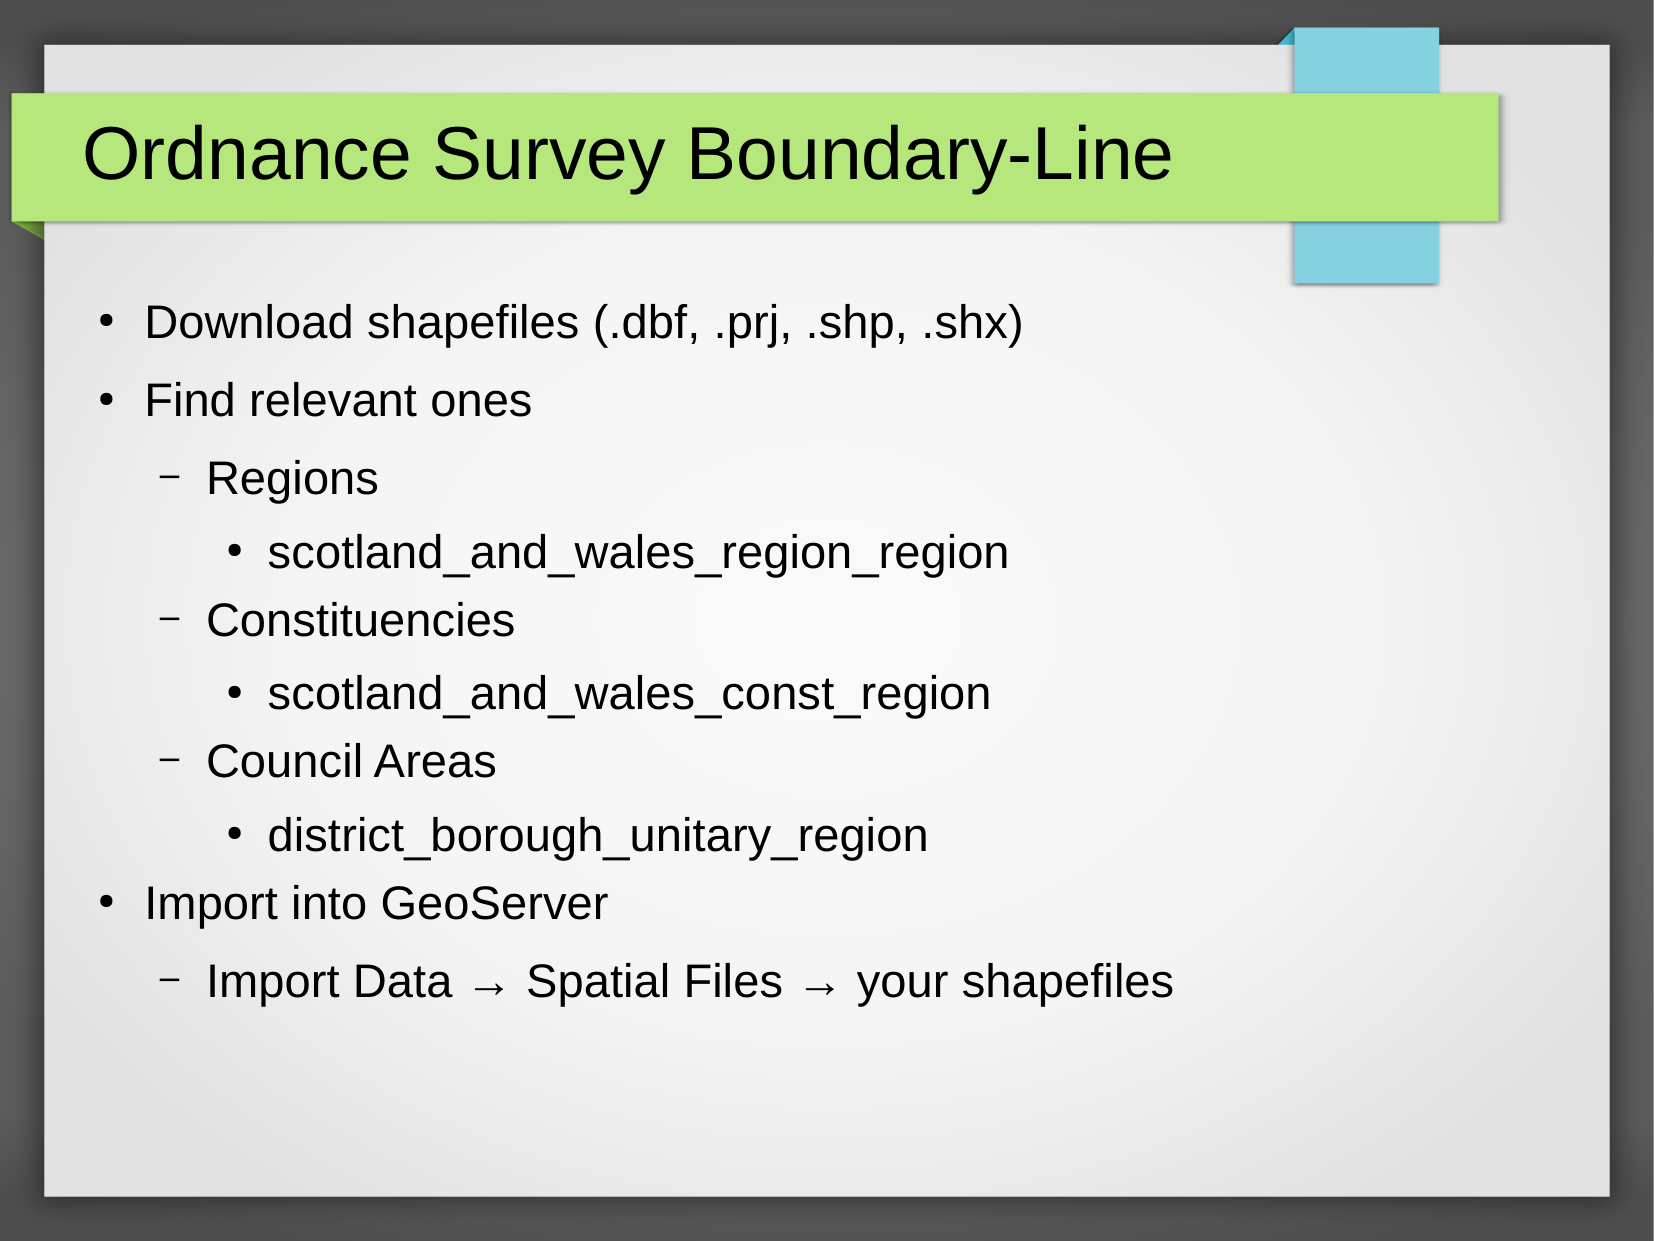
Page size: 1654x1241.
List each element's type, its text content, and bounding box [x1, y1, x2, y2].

title Ordnance Survey Boundary-Line [82, 94, 1264, 213]
list Download shapefiles (.dbf, .prj, .shp, .shx) Find relevant ones Regions scotland_and_wales_region_region Constituencies scotland_and_wales_const_region Council Areas district_borough_unitary_region Import into GeoServer Import Data → Spatial Files → your shapefiles [82, 295, 1571, 1015]
picture [0, 0, 1654, 1241]
